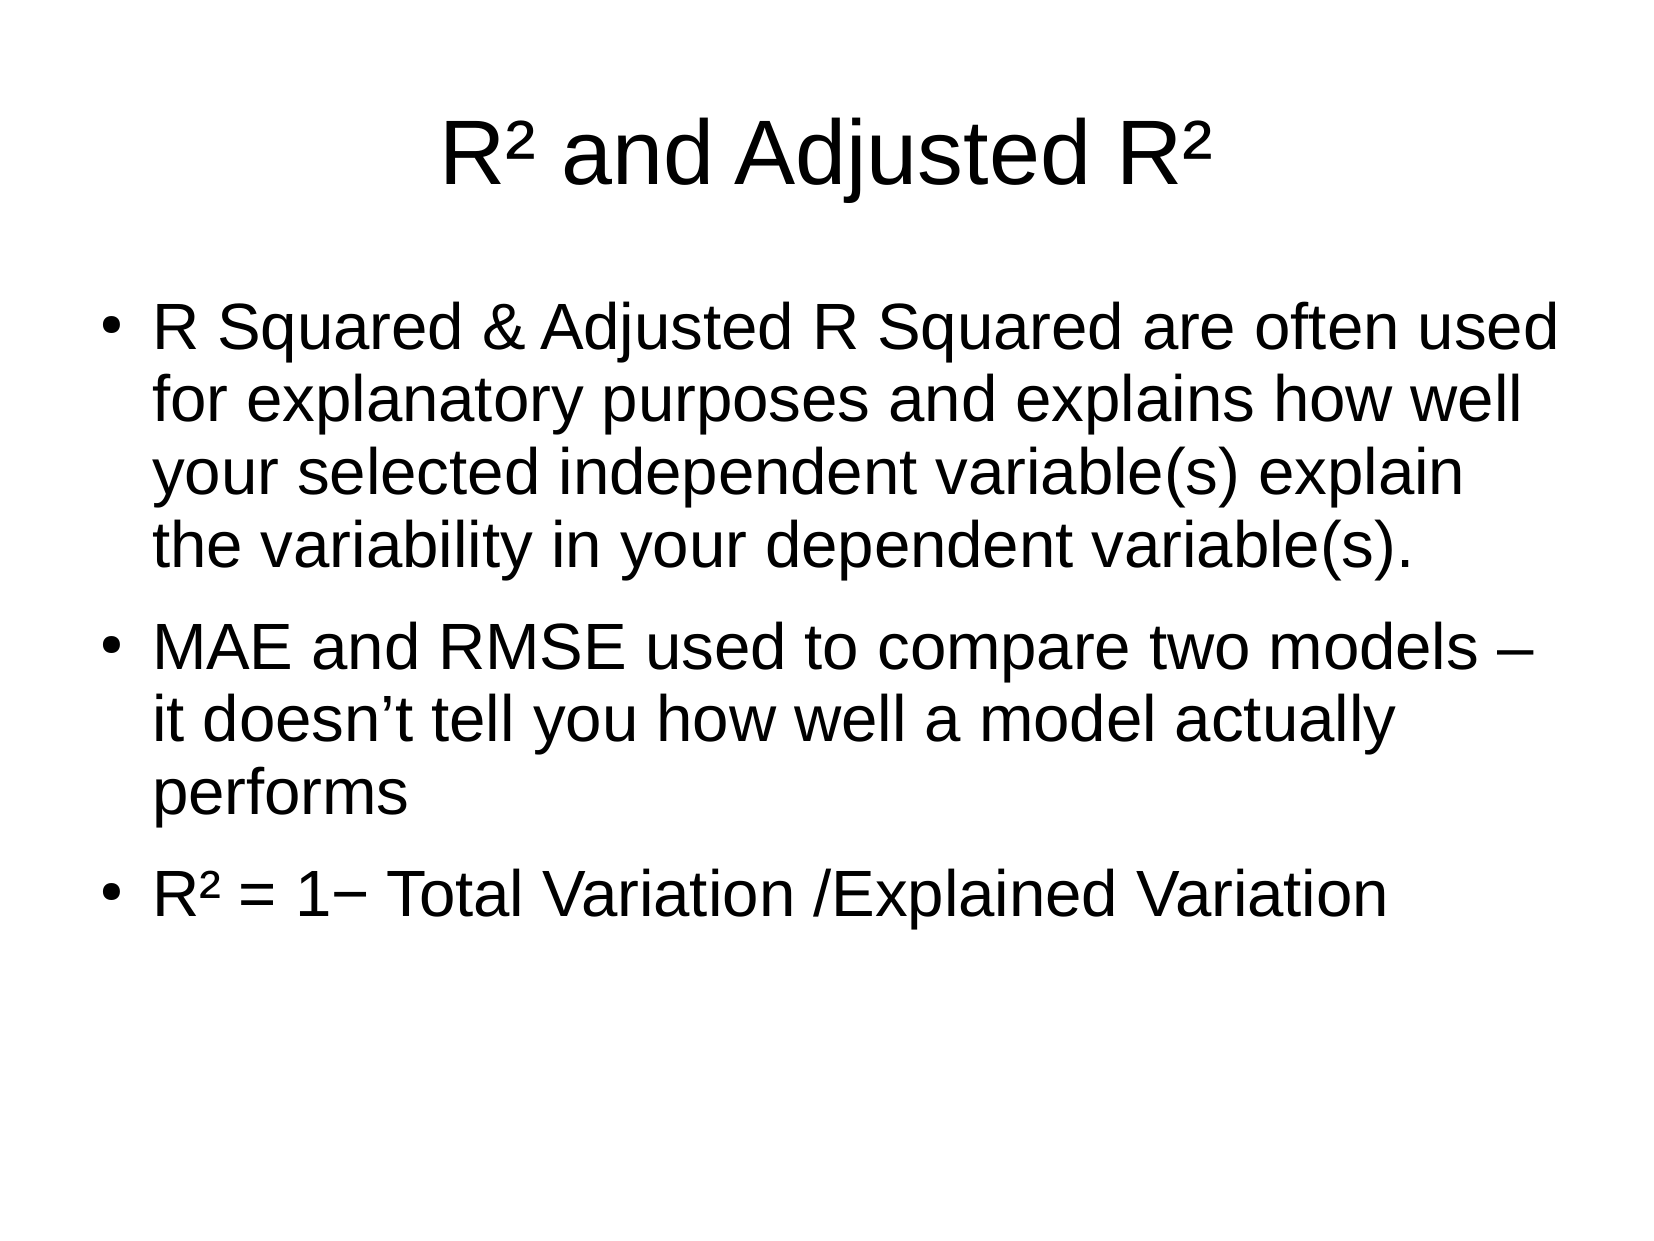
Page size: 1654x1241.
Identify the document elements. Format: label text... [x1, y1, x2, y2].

list R Squared & Adjusted R Squared are often used for explanatory purposes and explains how well your selected independent variable(s) explain the variability in your dependent variable(s). MAE and RMSE used to compare two models – it doesn’t tell you how well a model actually performs R² = 1− Total Variation /Explained Variation [82, 290, 1571, 1010]
title R² and Adjusted R² [82, 49, 1571, 257]
